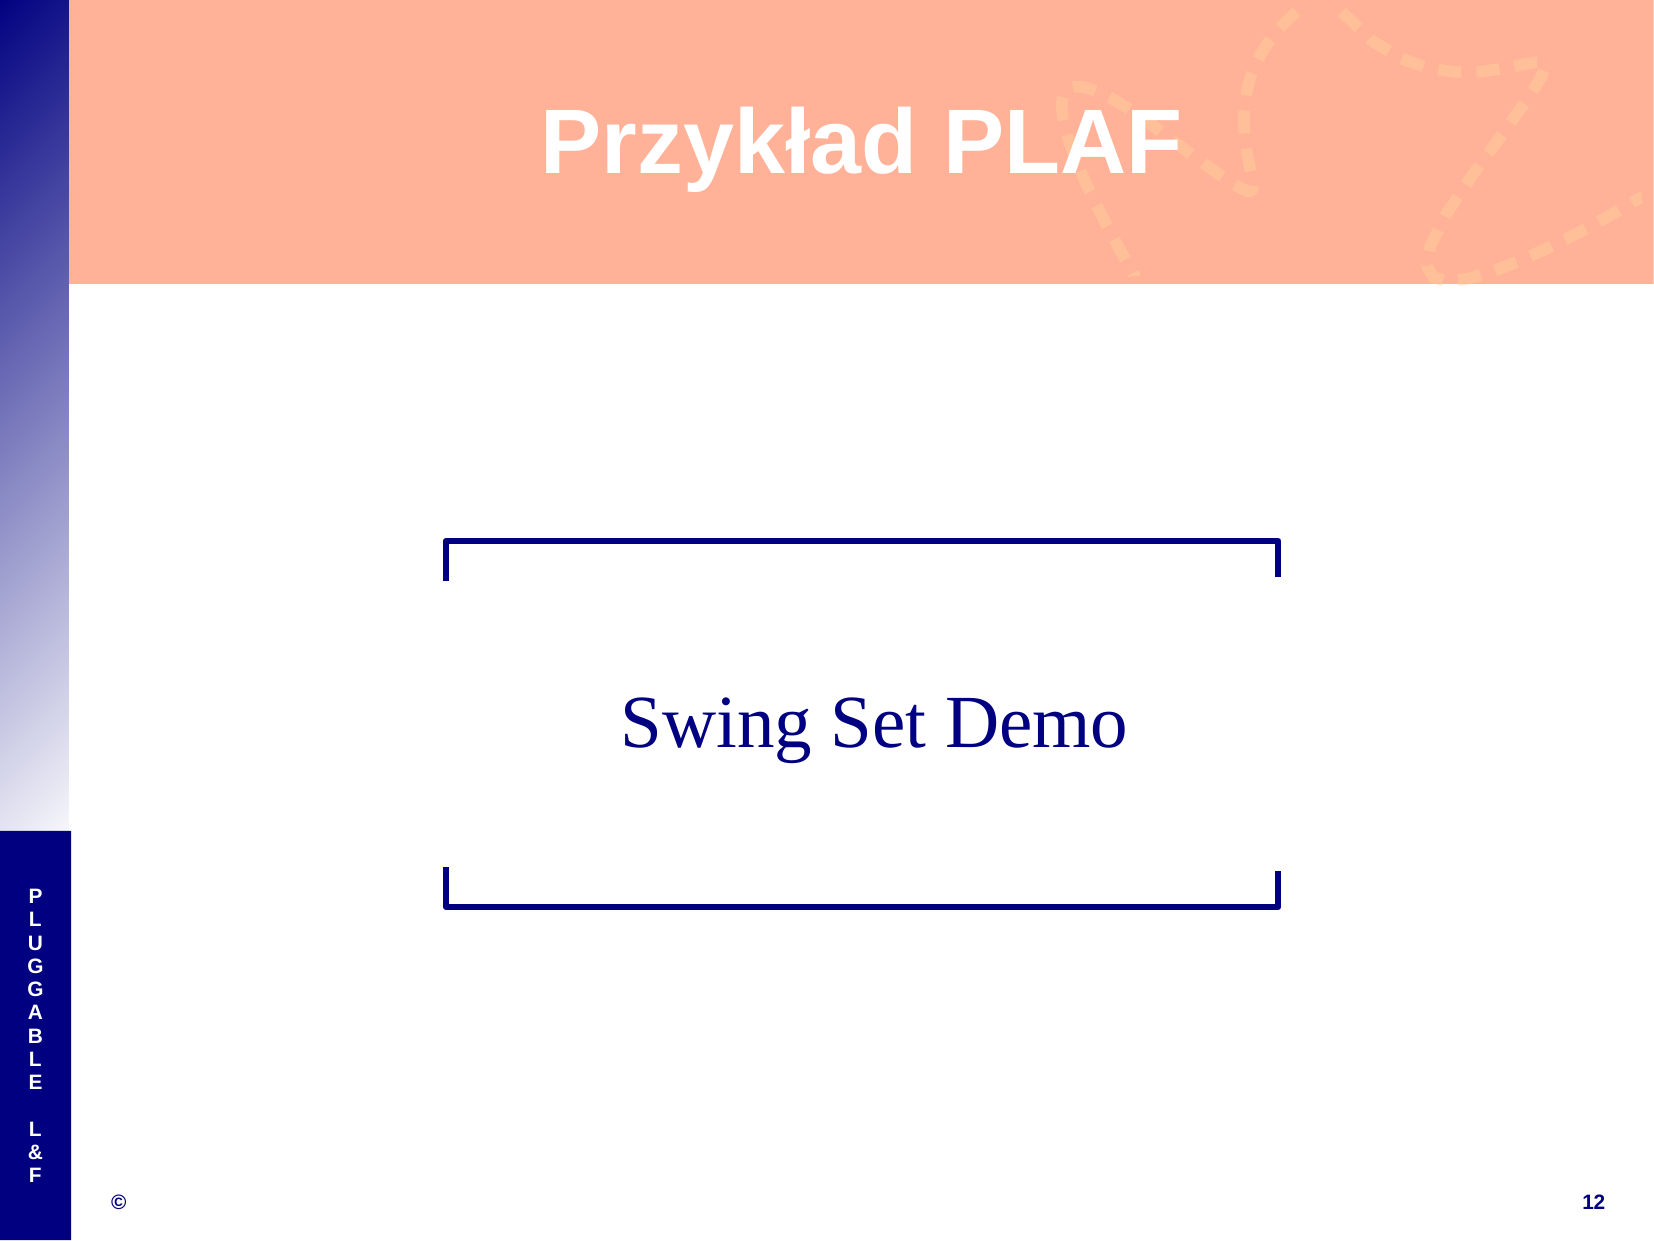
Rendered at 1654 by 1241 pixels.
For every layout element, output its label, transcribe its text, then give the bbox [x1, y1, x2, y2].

text_box Swing Set Demo [461, 513, 1263, 931]
title Przykład PLAF [70, 37, 1654, 246]
text_box P L U G G A B L E L & F [0, 830, 71, 1241]
